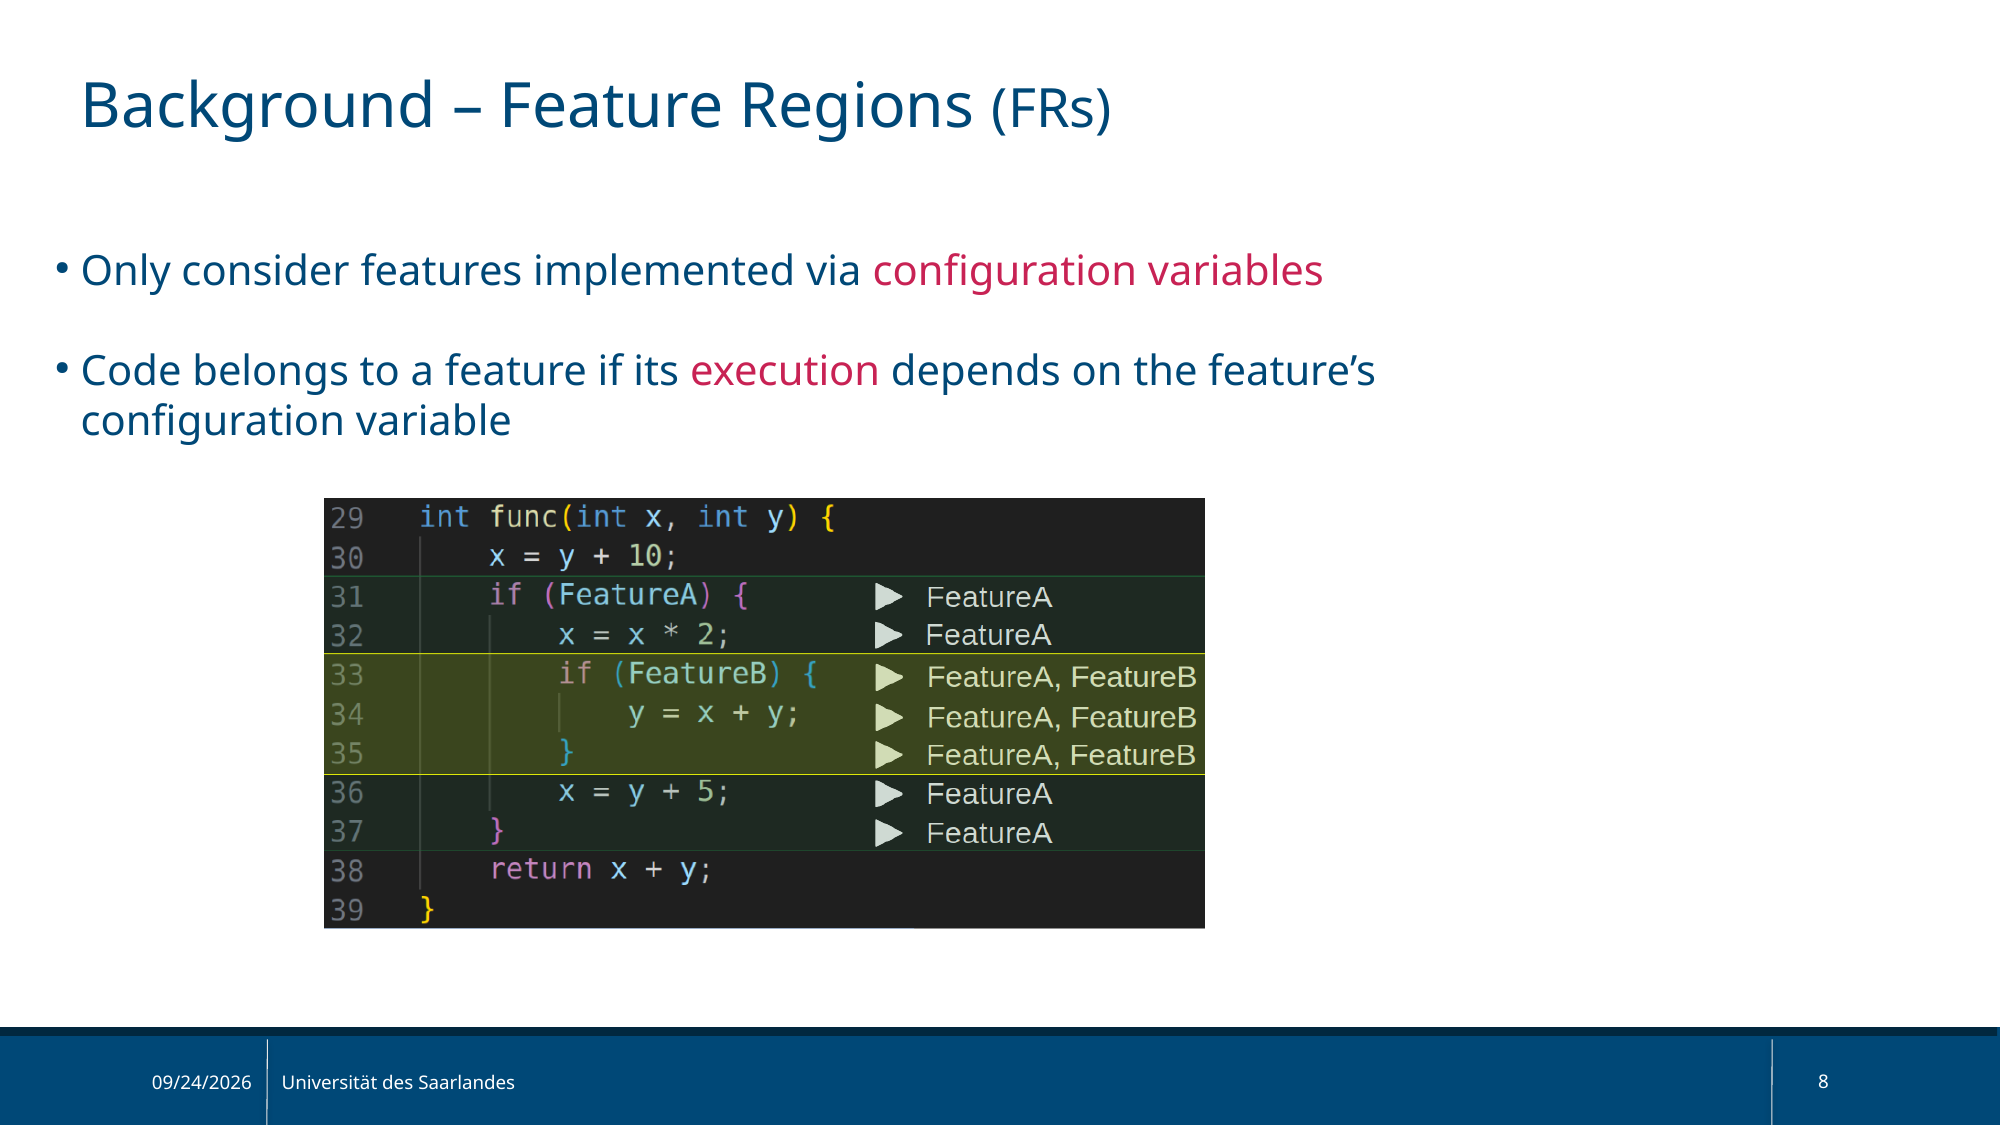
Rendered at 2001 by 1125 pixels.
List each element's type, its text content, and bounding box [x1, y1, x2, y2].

list 09/22/2023 [810, 57, 1521, 170]
text_box <number> [1803, 1052, 2000, 1113]
text_box Universität des Saarlandes [266, 1052, 1741, 1113]
list Only consider features implemented via configuration variables Code belongs to a feature if its execution depends on the feature’s configuration variable [55, 236, 1506, 1033]
list Background – Feature Regions (FRs) [65, 57, 810, 170]
text_box 09/22/2023 [65, 1053, 266, 1113]
picture [324, 491, 1205, 929]
list <number> [65, 57, 775, 111]
